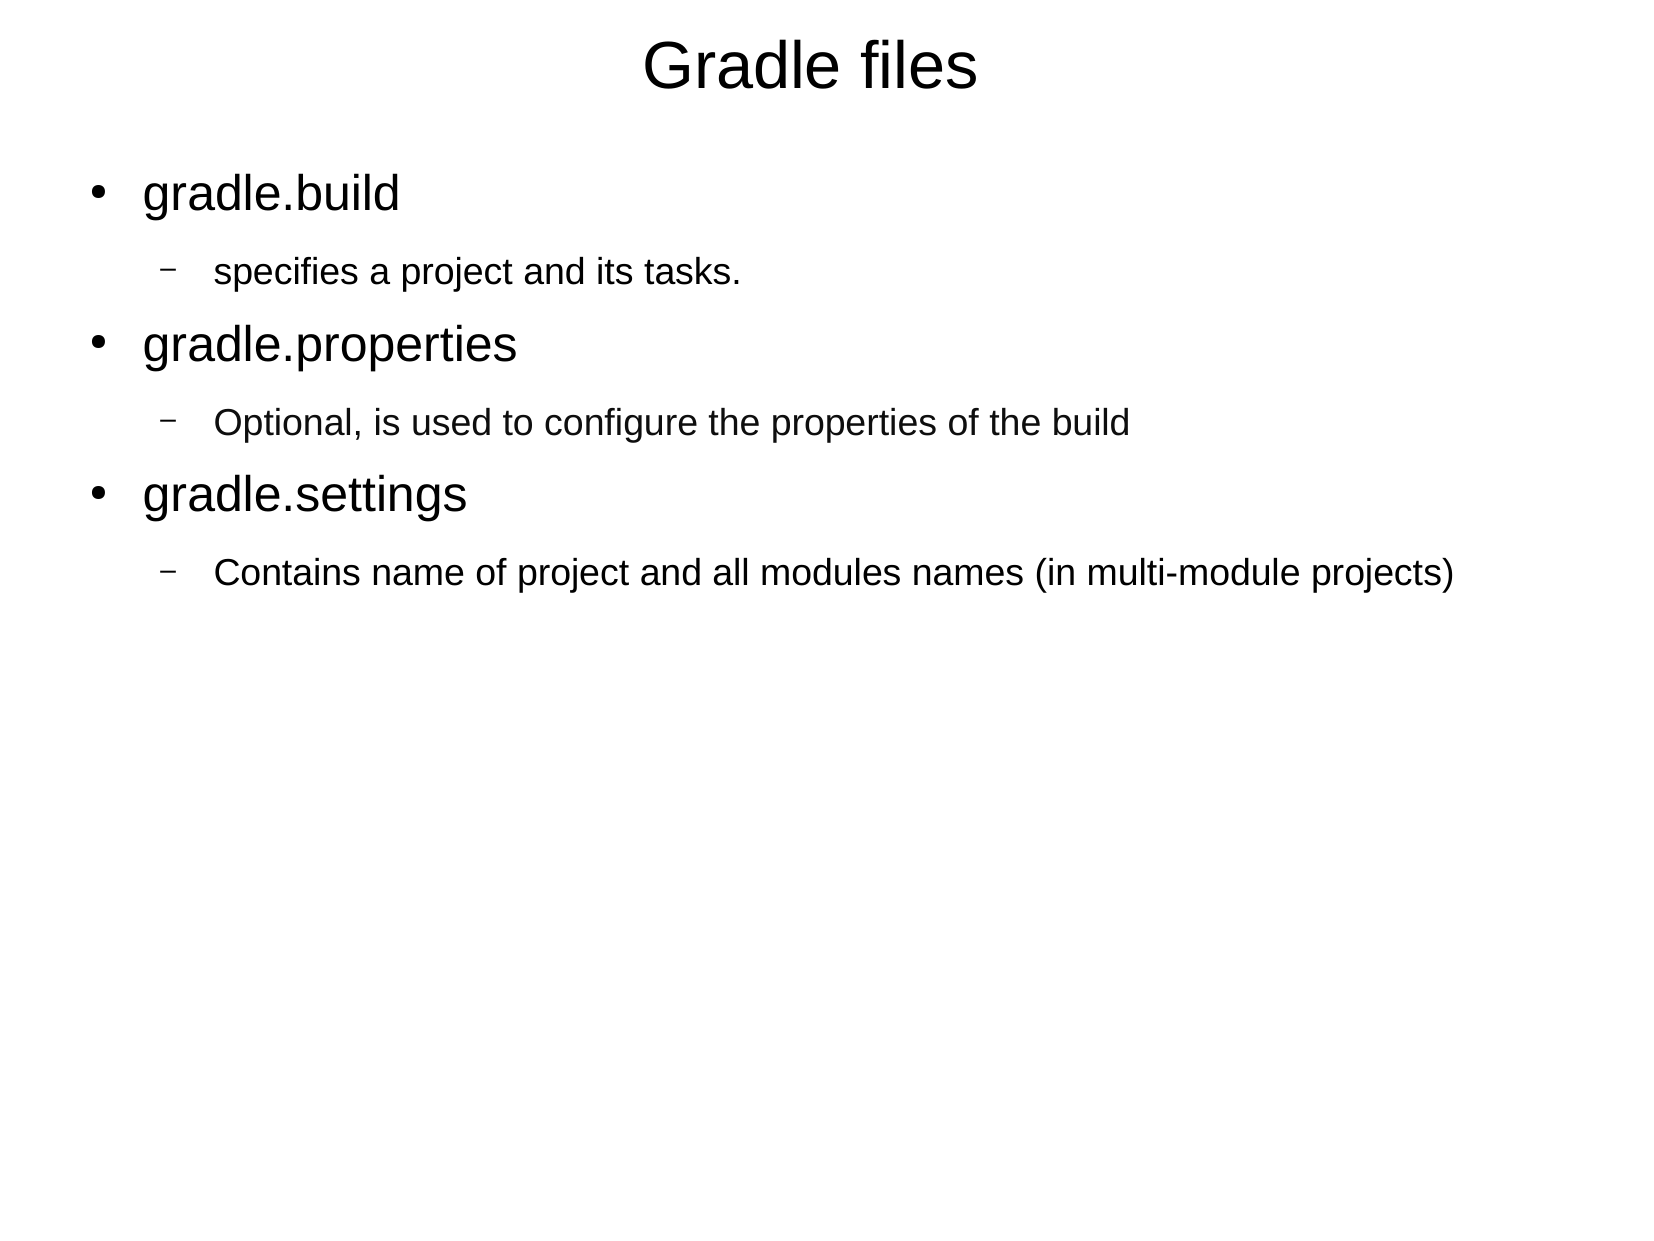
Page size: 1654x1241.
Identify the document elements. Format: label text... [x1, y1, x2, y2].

list gradle.build specifies a project and its tasks. gradle.properties Optional, is used to configure the properties of the build gradle.settings Contains name of project and all modules names (in multi-module projects) [71, 165, 1561, 594]
title Gradle files [15, 0, 1571, 136]
